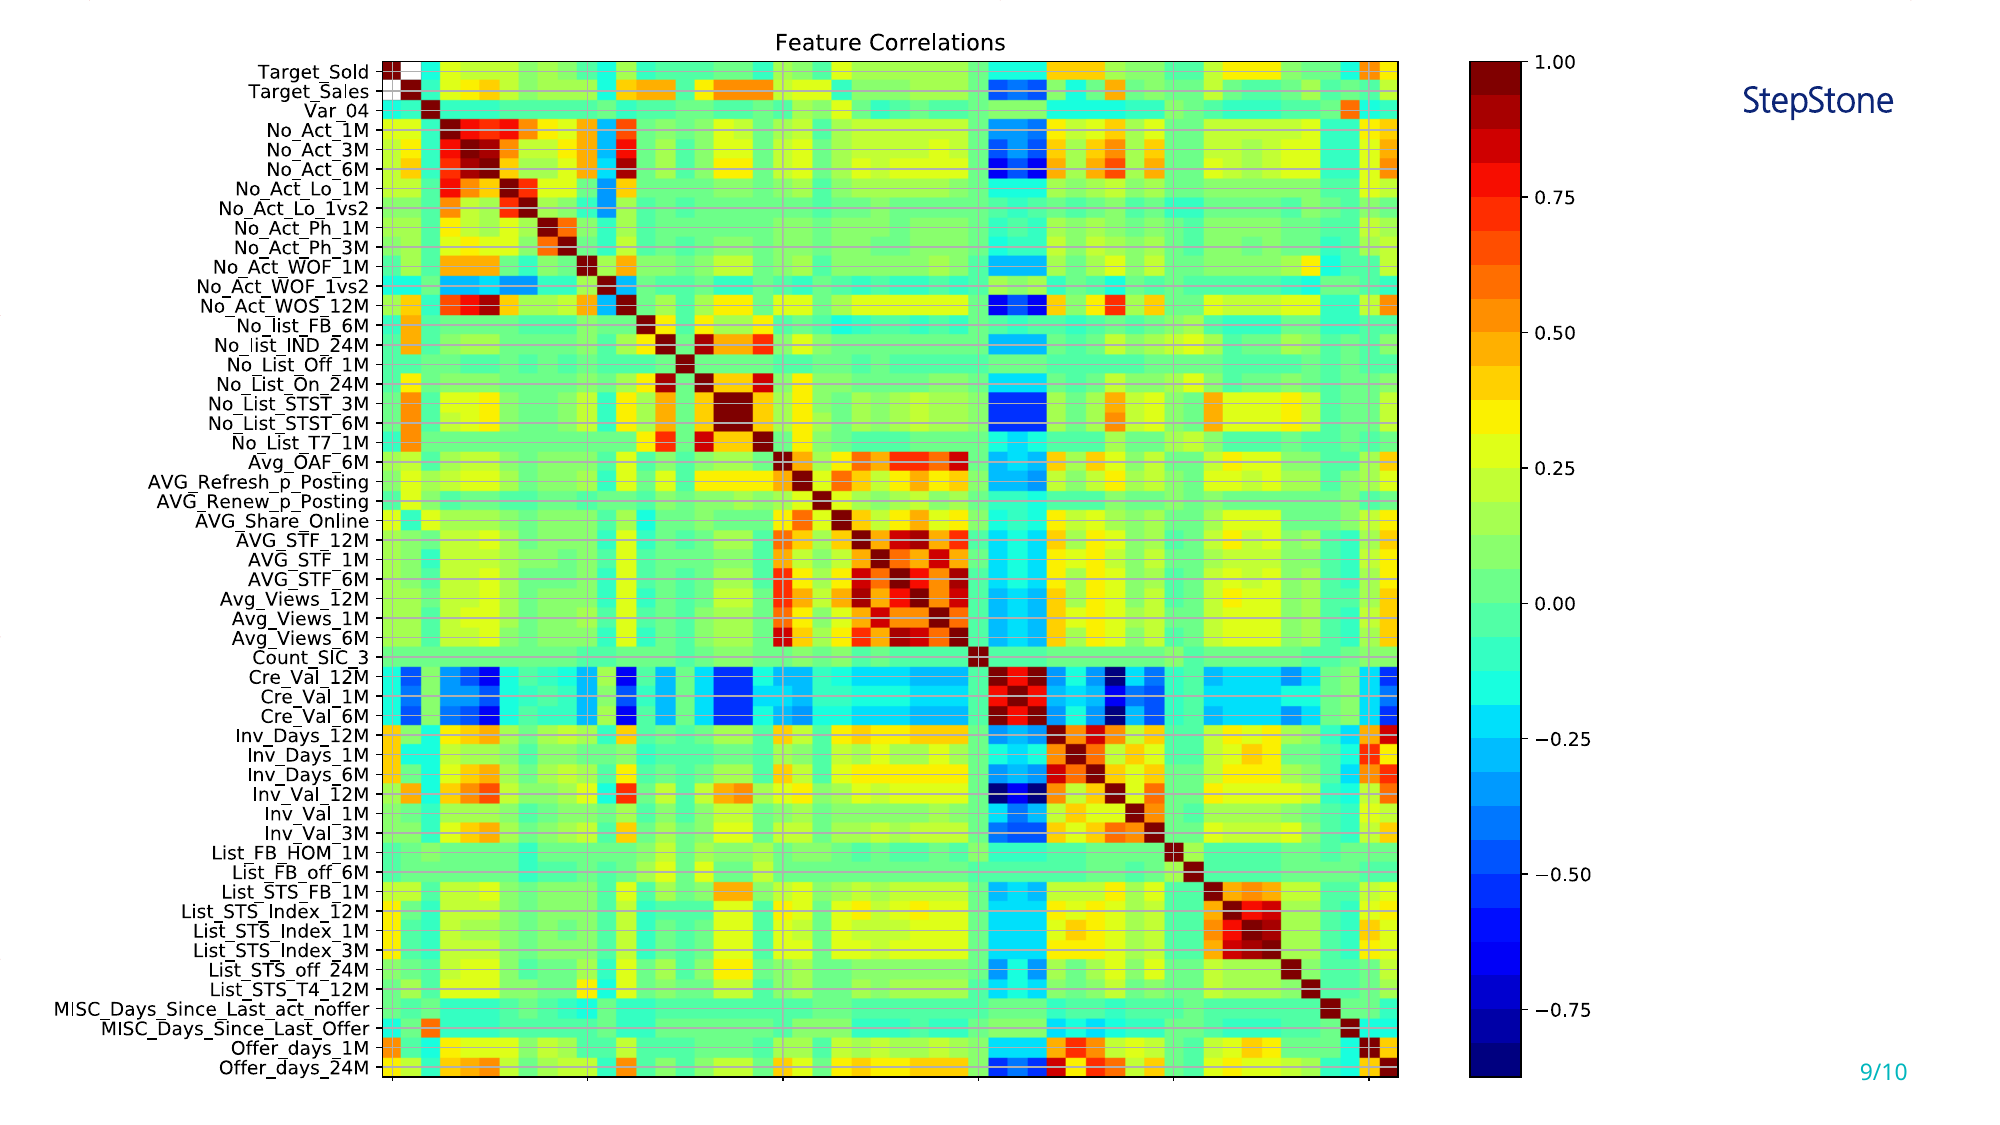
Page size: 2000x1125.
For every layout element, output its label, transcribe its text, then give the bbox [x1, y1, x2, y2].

list 9/10 [1845, 1044, 1951, 1096]
picture [45, 22, 1686, 1081]
